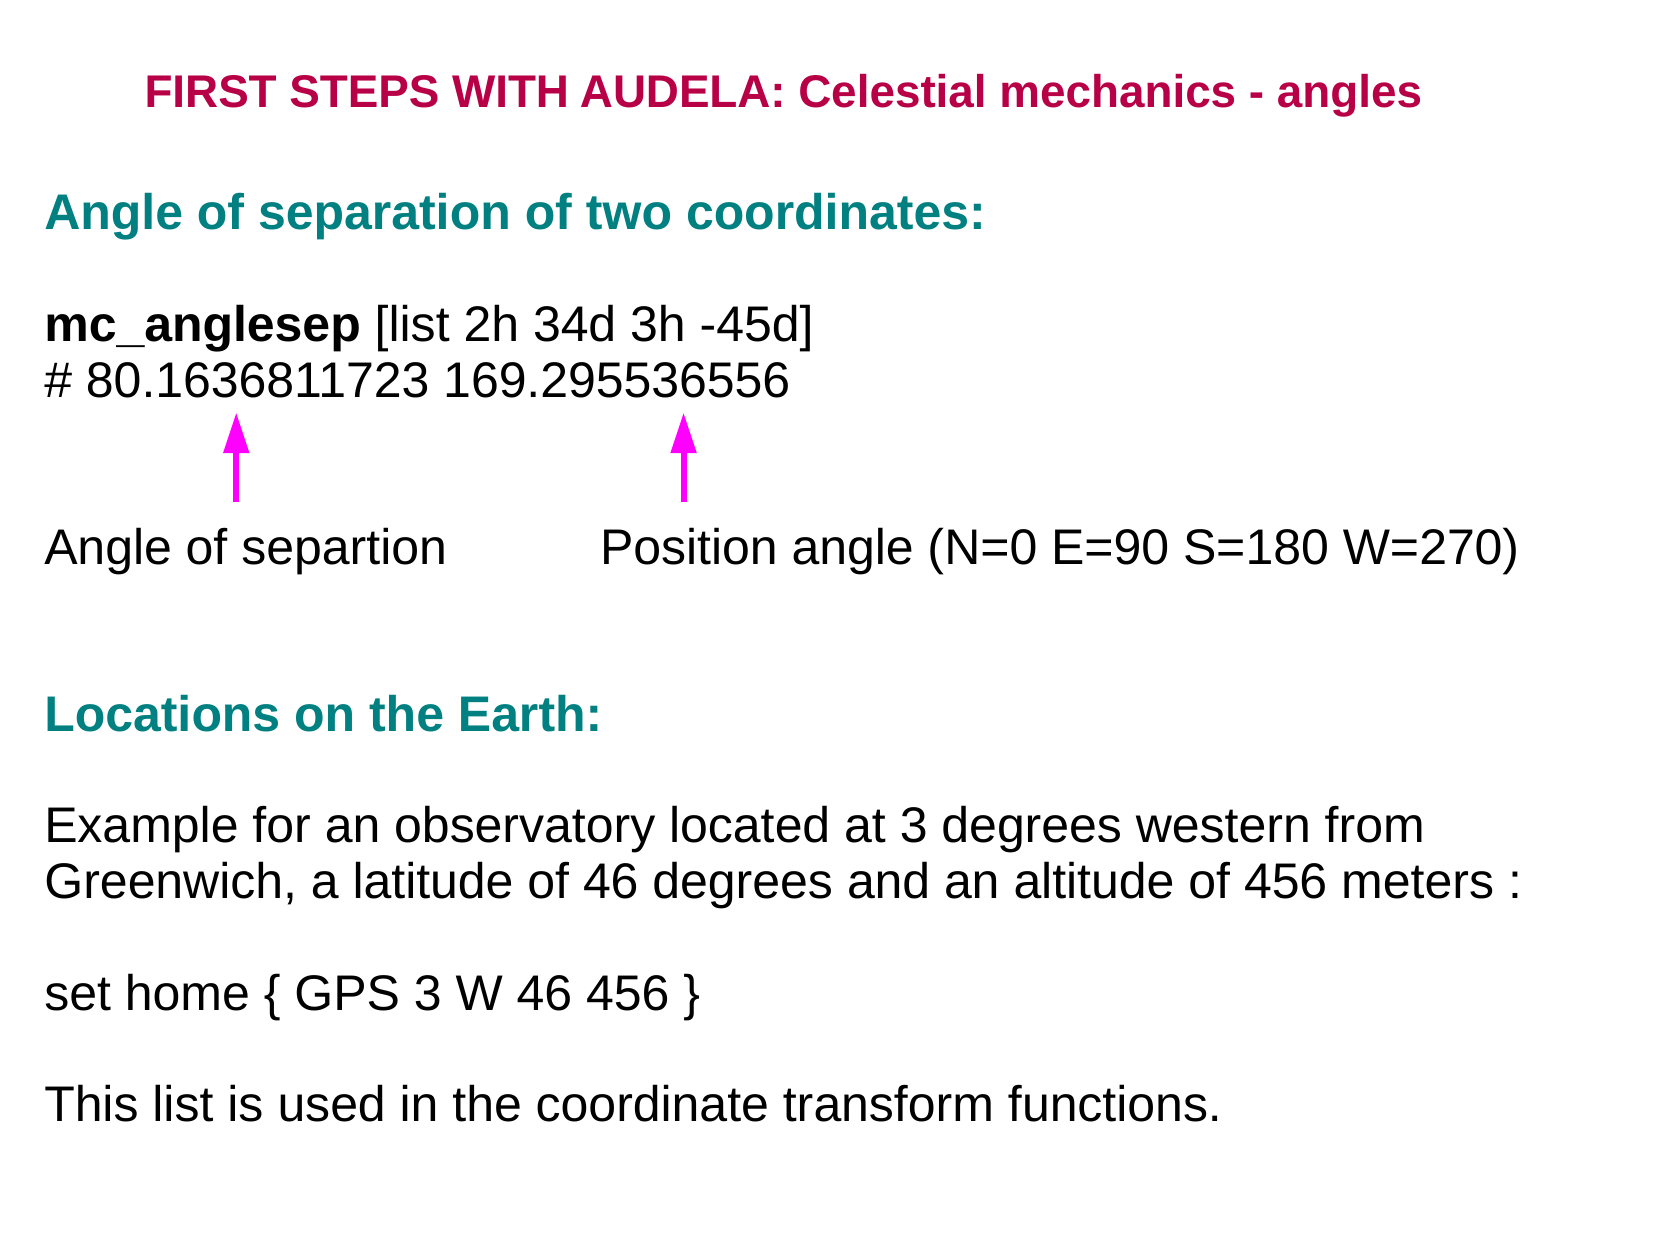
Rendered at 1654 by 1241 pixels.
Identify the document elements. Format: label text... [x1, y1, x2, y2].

text_box FIRST STEPS WITH AUDELA: Celestial mechanics - angles [129, 59, 1439, 127]
text_box Angle of separation of two coordinates: mc_anglesep [list 2h 34d 3h -45d] # 80.1636811723 169.295536556 Angle of separtion Position angle (N=0 E=90 S=180 W=270) Locations on the Earth: Example for an observatory located at 3 degrees western from Greenwich, a latitude of 46 degrees and an altitude of 456 meters : set home { GPS 3 W 46 456 } This list is used in the coordinate transform functions. [29, 177, 1625, 1145]
